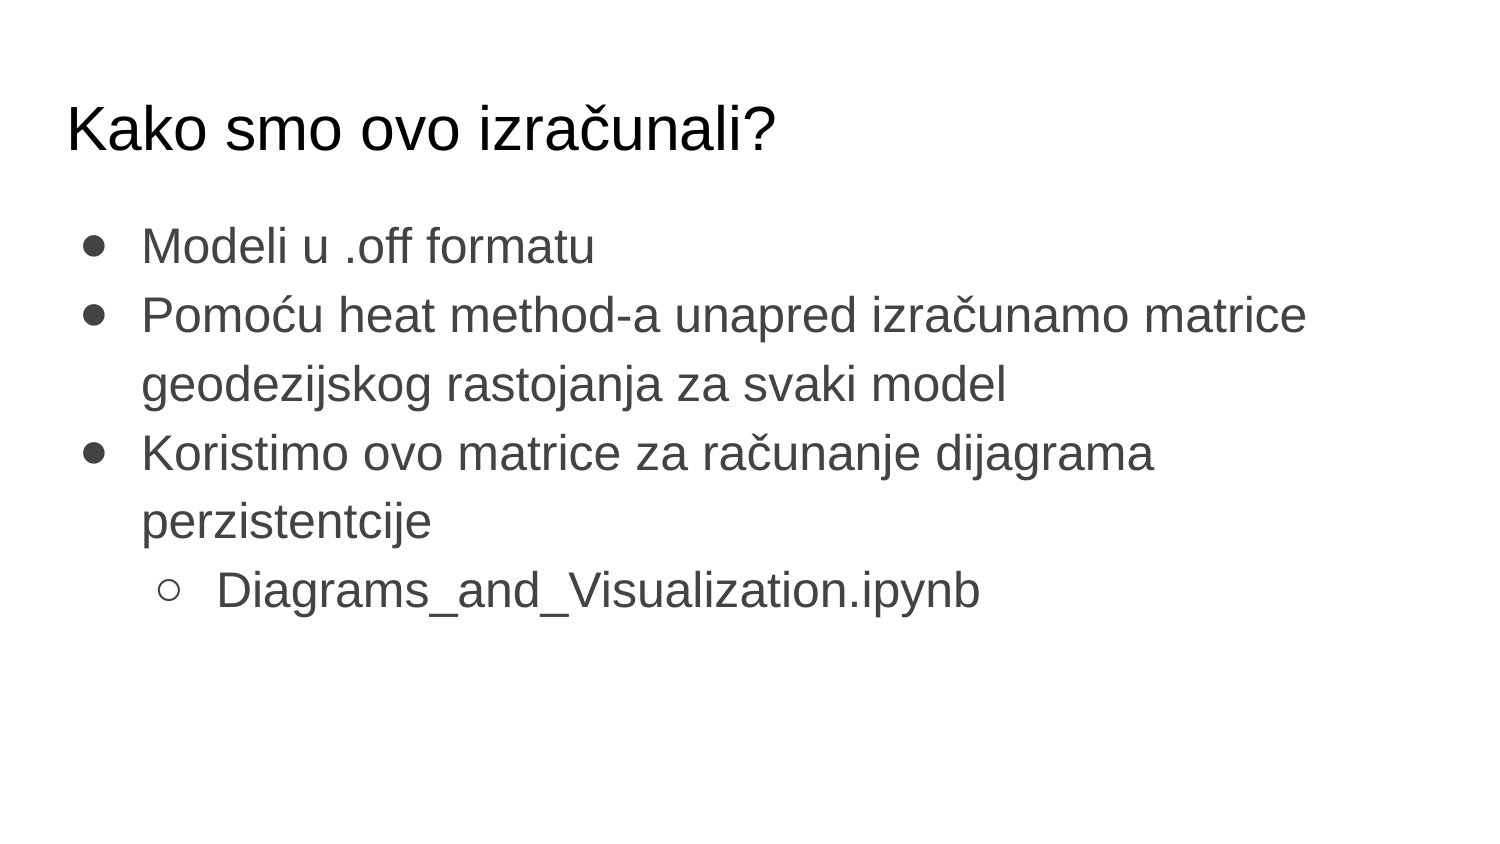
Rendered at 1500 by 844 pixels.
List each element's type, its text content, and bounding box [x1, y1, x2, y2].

list Modeli u .off formatu Pomoću heat method-a unapred izračunamo matrice geodezijskog rastojanja za svaki model Koristimo ovo matrice za računanje dijagrama perzistentcije Diagrams_and_Visualization.ipynb [51, 189, 1449, 750]
title Kako smo ovo izračunali? [51, 72, 1449, 167]
